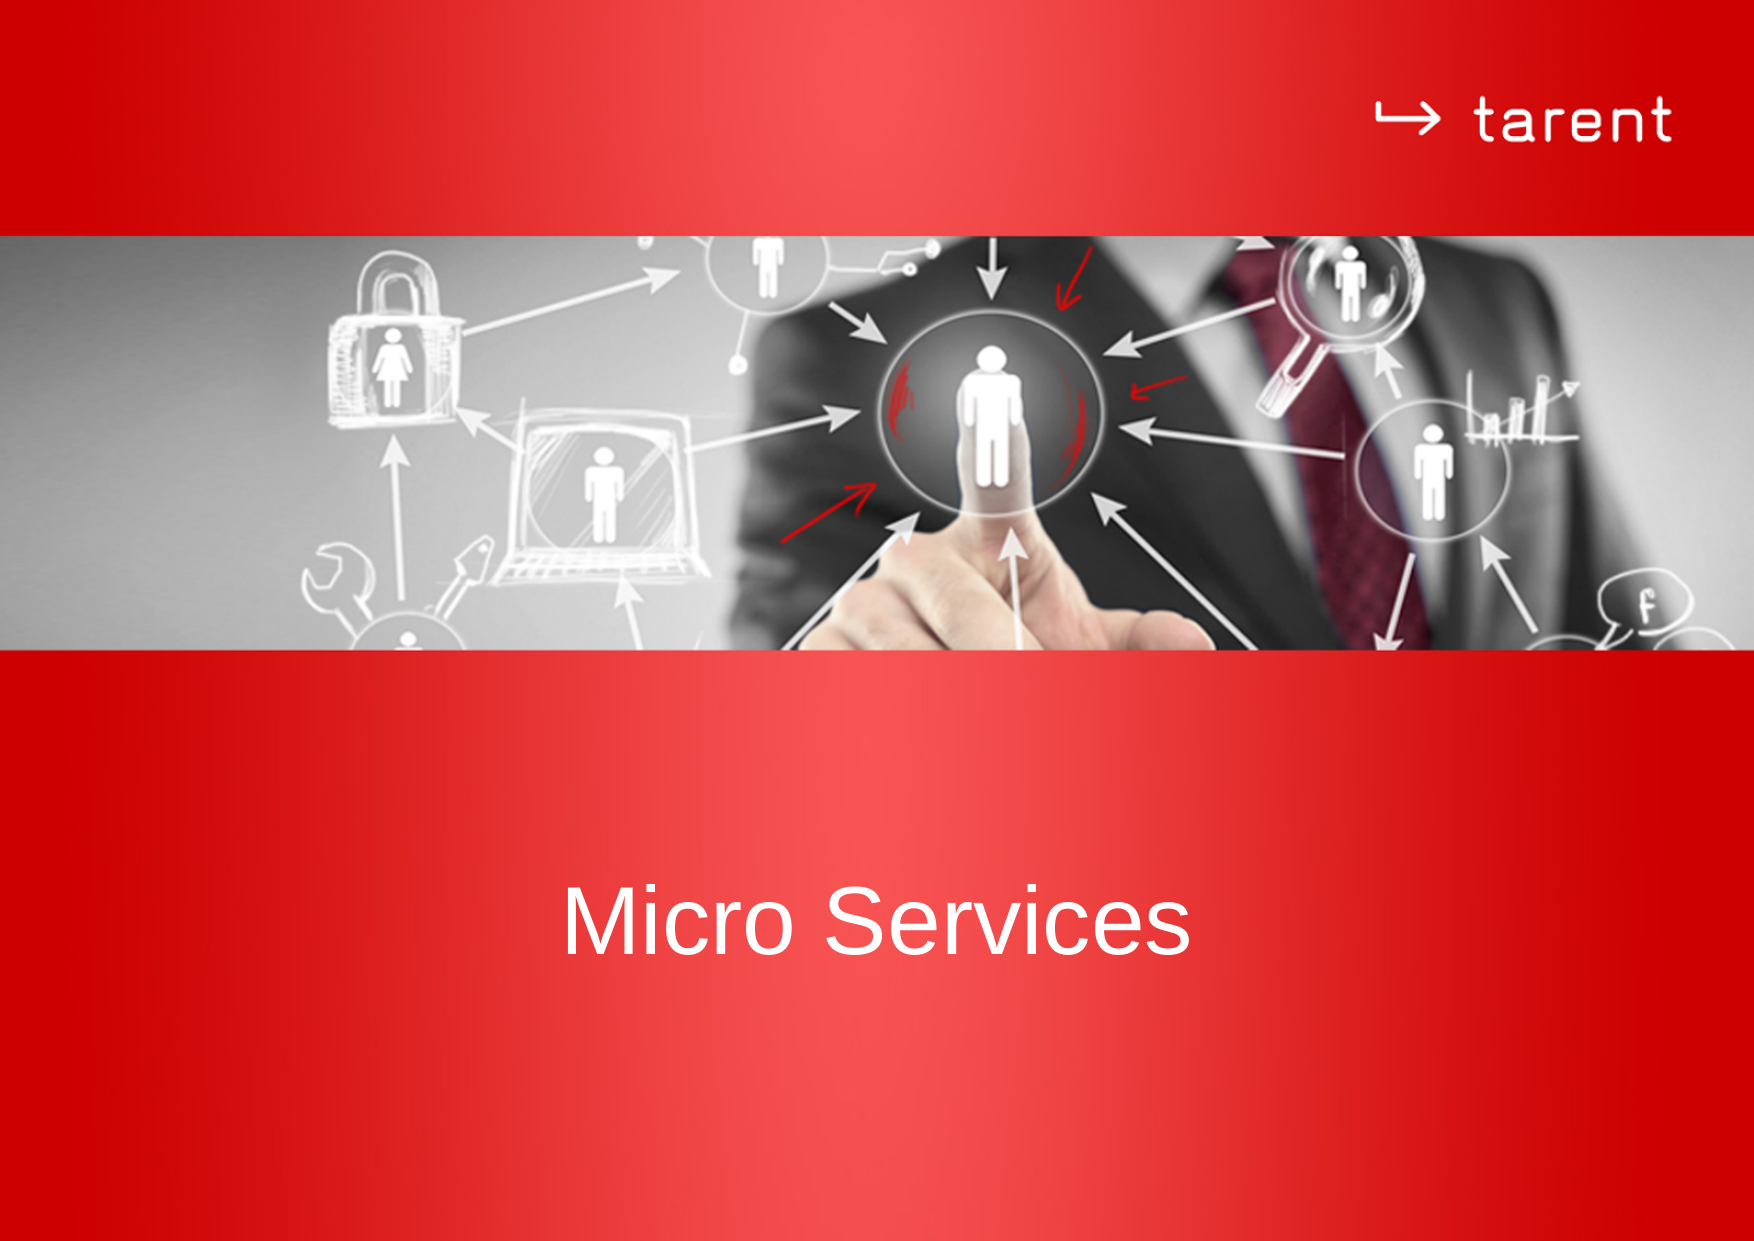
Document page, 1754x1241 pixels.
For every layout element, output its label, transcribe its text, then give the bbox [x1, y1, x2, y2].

text_box Micro Services [173, 852, 1581, 1002]
picture [0, 0, 1754, 1241]
